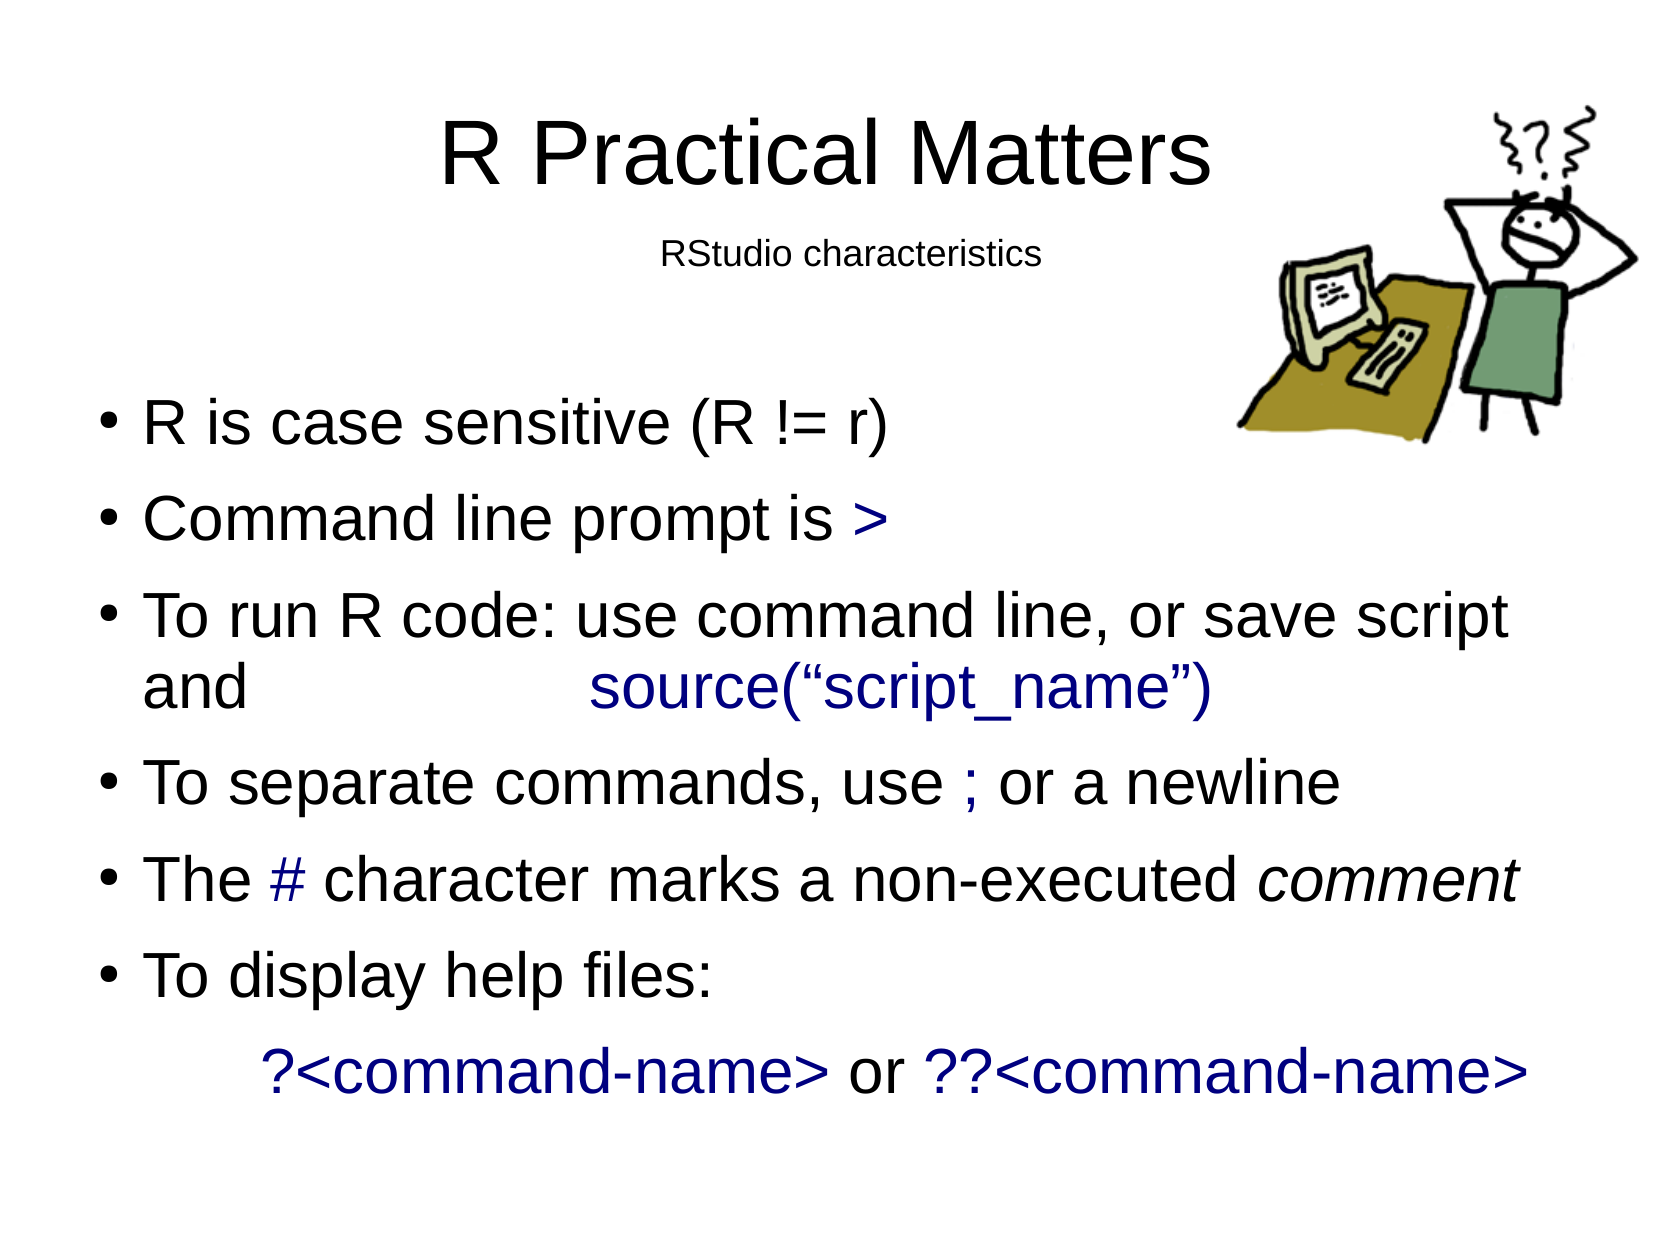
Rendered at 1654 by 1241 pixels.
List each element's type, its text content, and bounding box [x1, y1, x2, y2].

title R Practical Matters [82, 49, 1571, 257]
picture [1215, 93, 1653, 451]
list R is case sensitive (R != r) Command line prompt is > To run R code: use command line, or save script and source(“script_name”) To separate commands, use ; or a newline The # character marks a non-executed comment To display help files: ?<command-name> or ??<command-name> [82, 290, 1538, 1171]
text_box RStudio characteristics [645, 225, 1126, 282]
